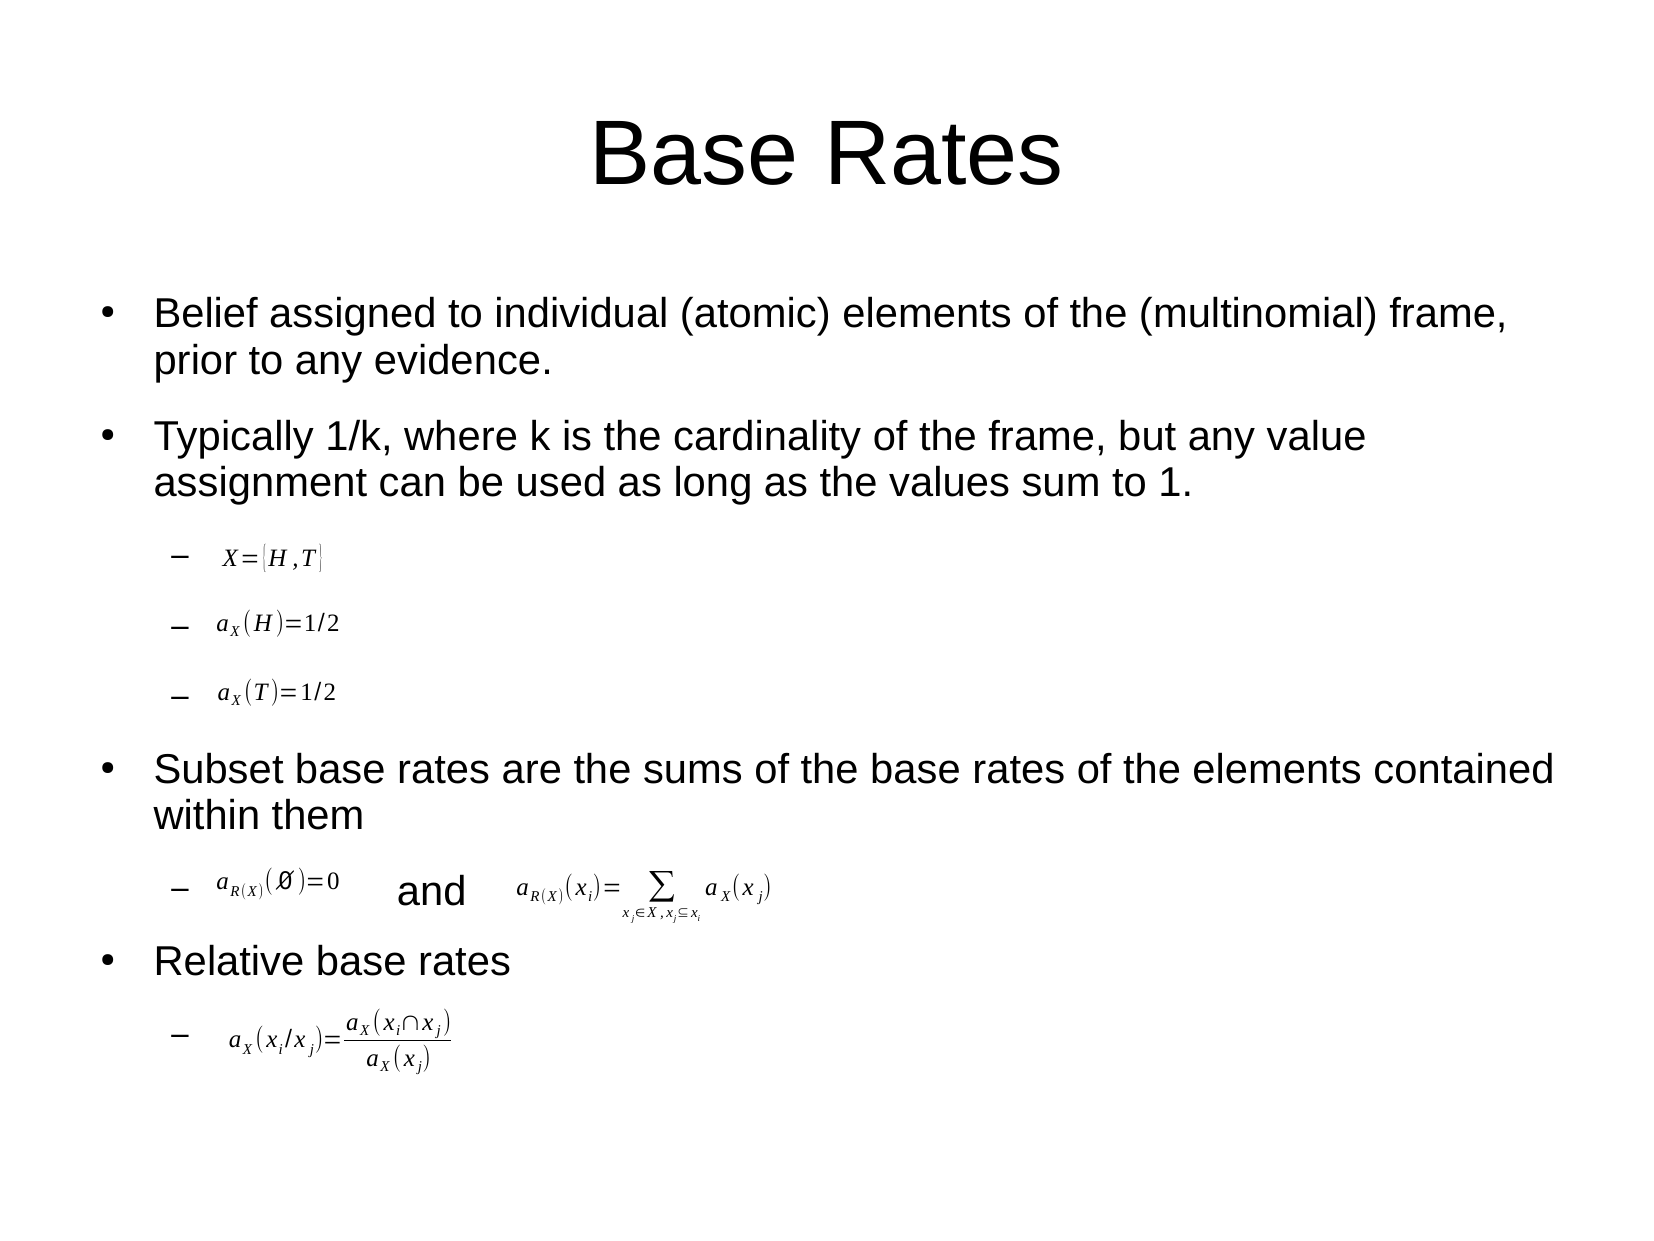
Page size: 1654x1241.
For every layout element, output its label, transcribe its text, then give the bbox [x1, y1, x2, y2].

chart [214, 542, 331, 573]
chart [210, 608, 346, 641]
chart [510, 870, 778, 924]
chart [222, 1007, 459, 1075]
chart [211, 677, 342, 710]
list Belief assigned to individual (atomic) elements of the (multinomial) frame, prior to any evidence. Typically 1/k, where k is the cardinality of the frame, but any value assignment can be used as long as the values sum to 1. Subset base rates are the sums of the base rates of the elements contained within them and Relative base rates [82, 290, 1571, 1010]
title Base Rates [82, 49, 1571, 257]
chart [210, 866, 346, 900]
